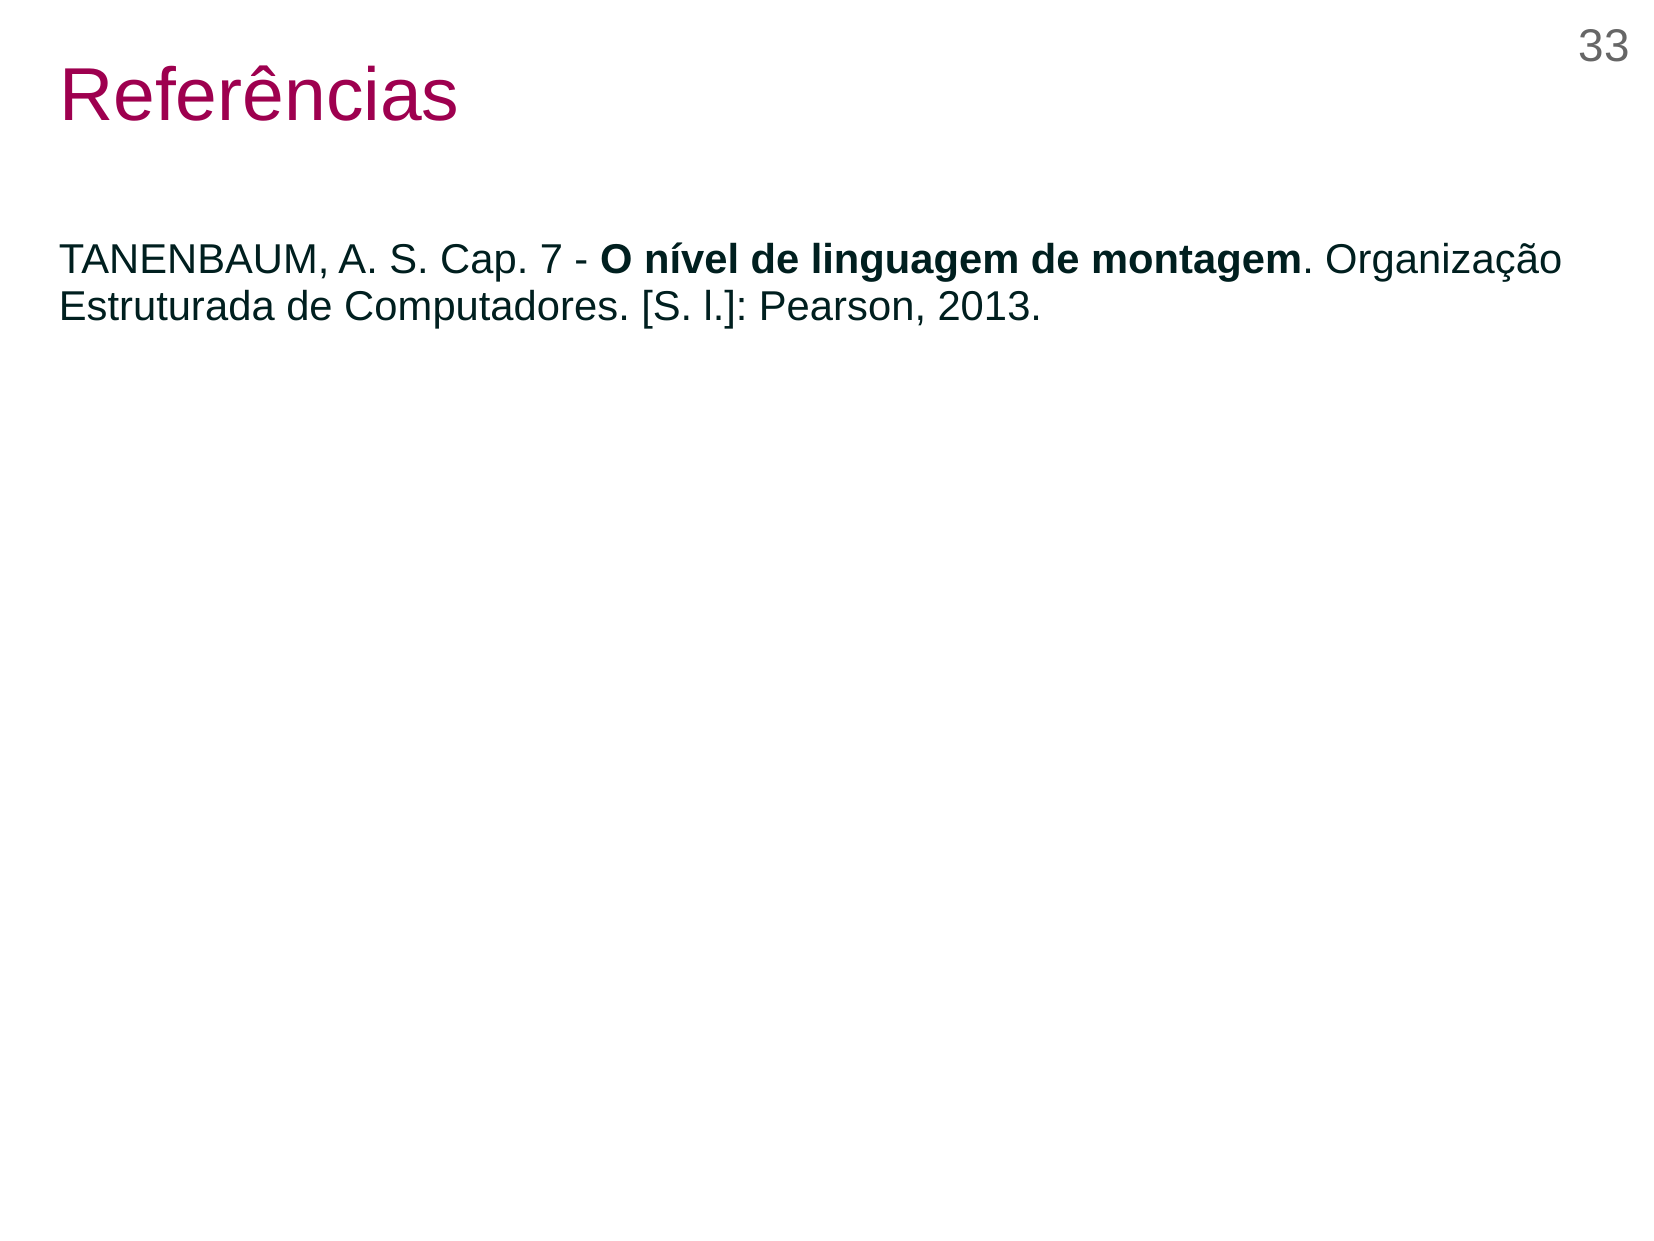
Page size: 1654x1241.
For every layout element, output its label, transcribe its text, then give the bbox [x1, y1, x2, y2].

list TANENBAUM, A. S. Cap. 7 - O nível de linguagem de montagem. Organização Estruturada de Computadores. [S. l.]: Pearson, 2013. [59, 236, 1595, 1211]
title Referências [59, 29, 1595, 148]
